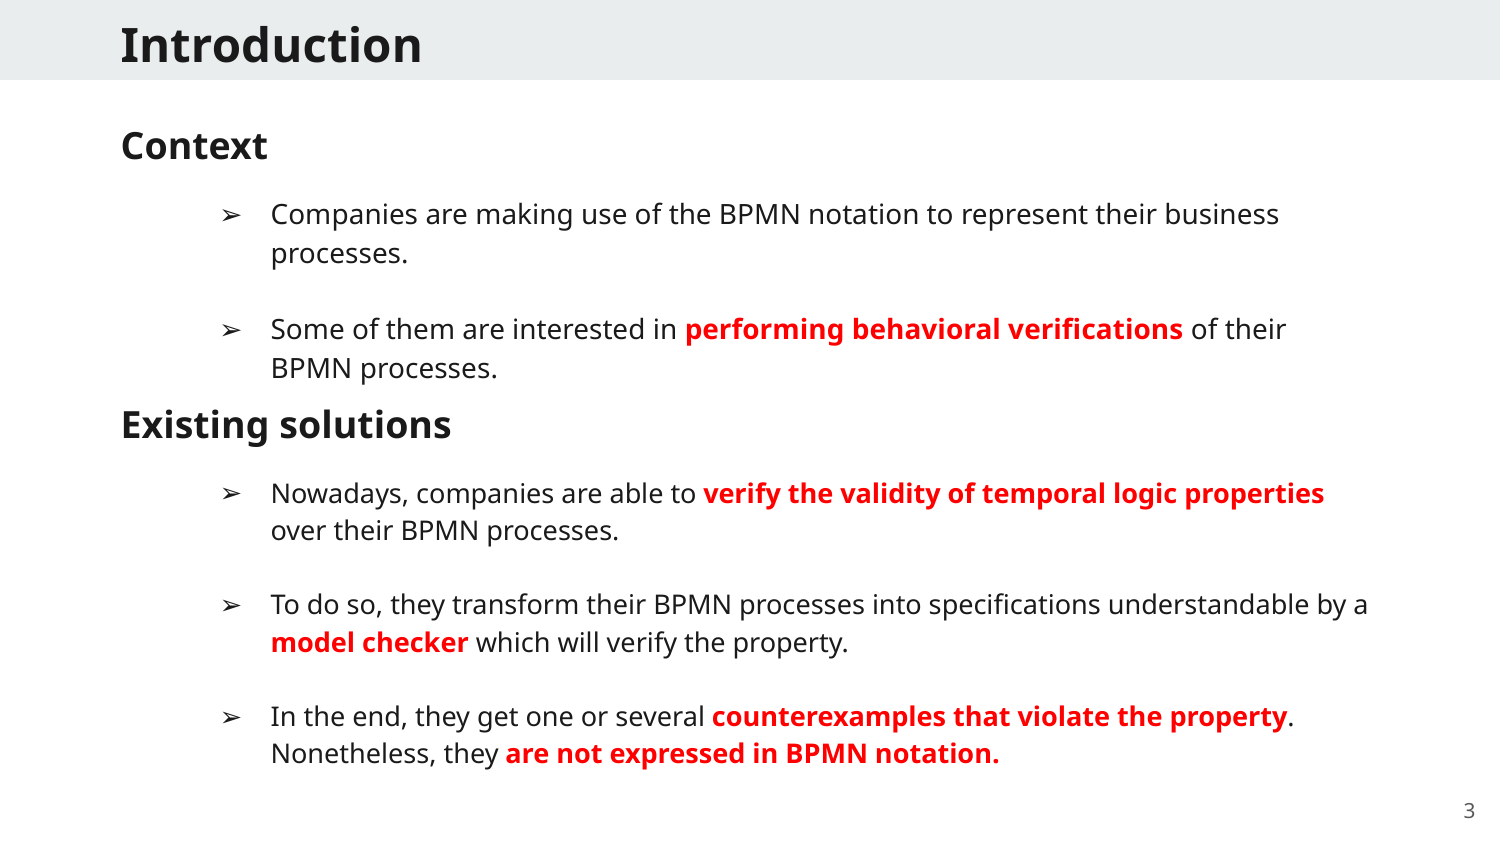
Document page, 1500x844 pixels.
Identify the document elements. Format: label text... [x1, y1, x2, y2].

list Context Companies are making use of the BPMN notation to represent their business processes. Some of them are interested in performing behavioral verifications of their BPMN processes. [105, 99, 1367, 379]
slide_number <numéro> [1400, 779, 1491, 844]
list Existing solutions Nowadays, companies are able to verify the validity of temporal logic properties over their BPMN processes. To do so, they transform their BPMN processes into specifications understandable by a model checker which will verify the property. In the end, they get one or several counterexamples that violate the property. Nonetheless, they are not expressed in BPMN notation. [105, 379, 1395, 820]
title Introduction [105, 0, 1367, 88]
